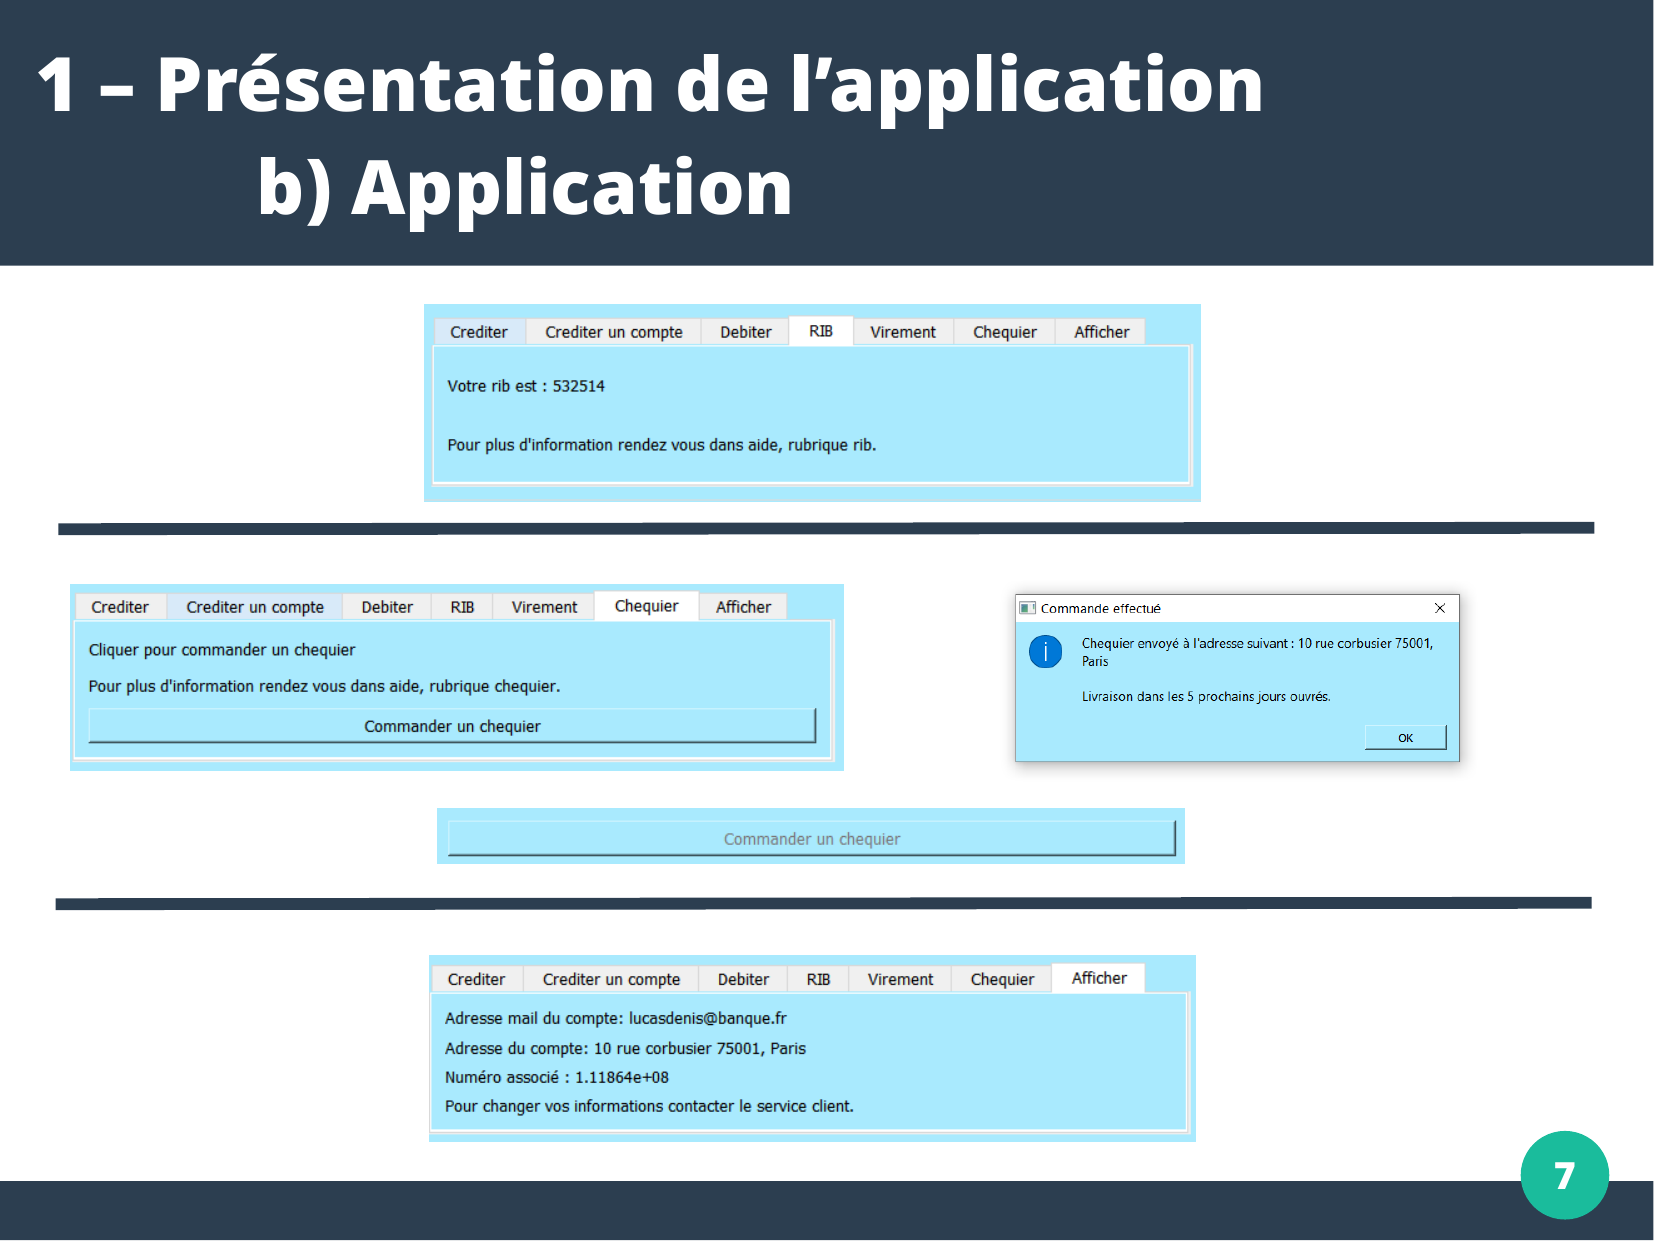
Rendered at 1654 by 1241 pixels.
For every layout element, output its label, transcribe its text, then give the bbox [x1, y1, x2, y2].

picture [437, 808, 1185, 864]
picture [424, 304, 1201, 502]
title 1 – Présentation de l’application b) Application [35, 39, 1571, 229]
picture [70, 584, 844, 771]
picture [429, 955, 1196, 1142]
picture [985, 566, 1491, 785]
